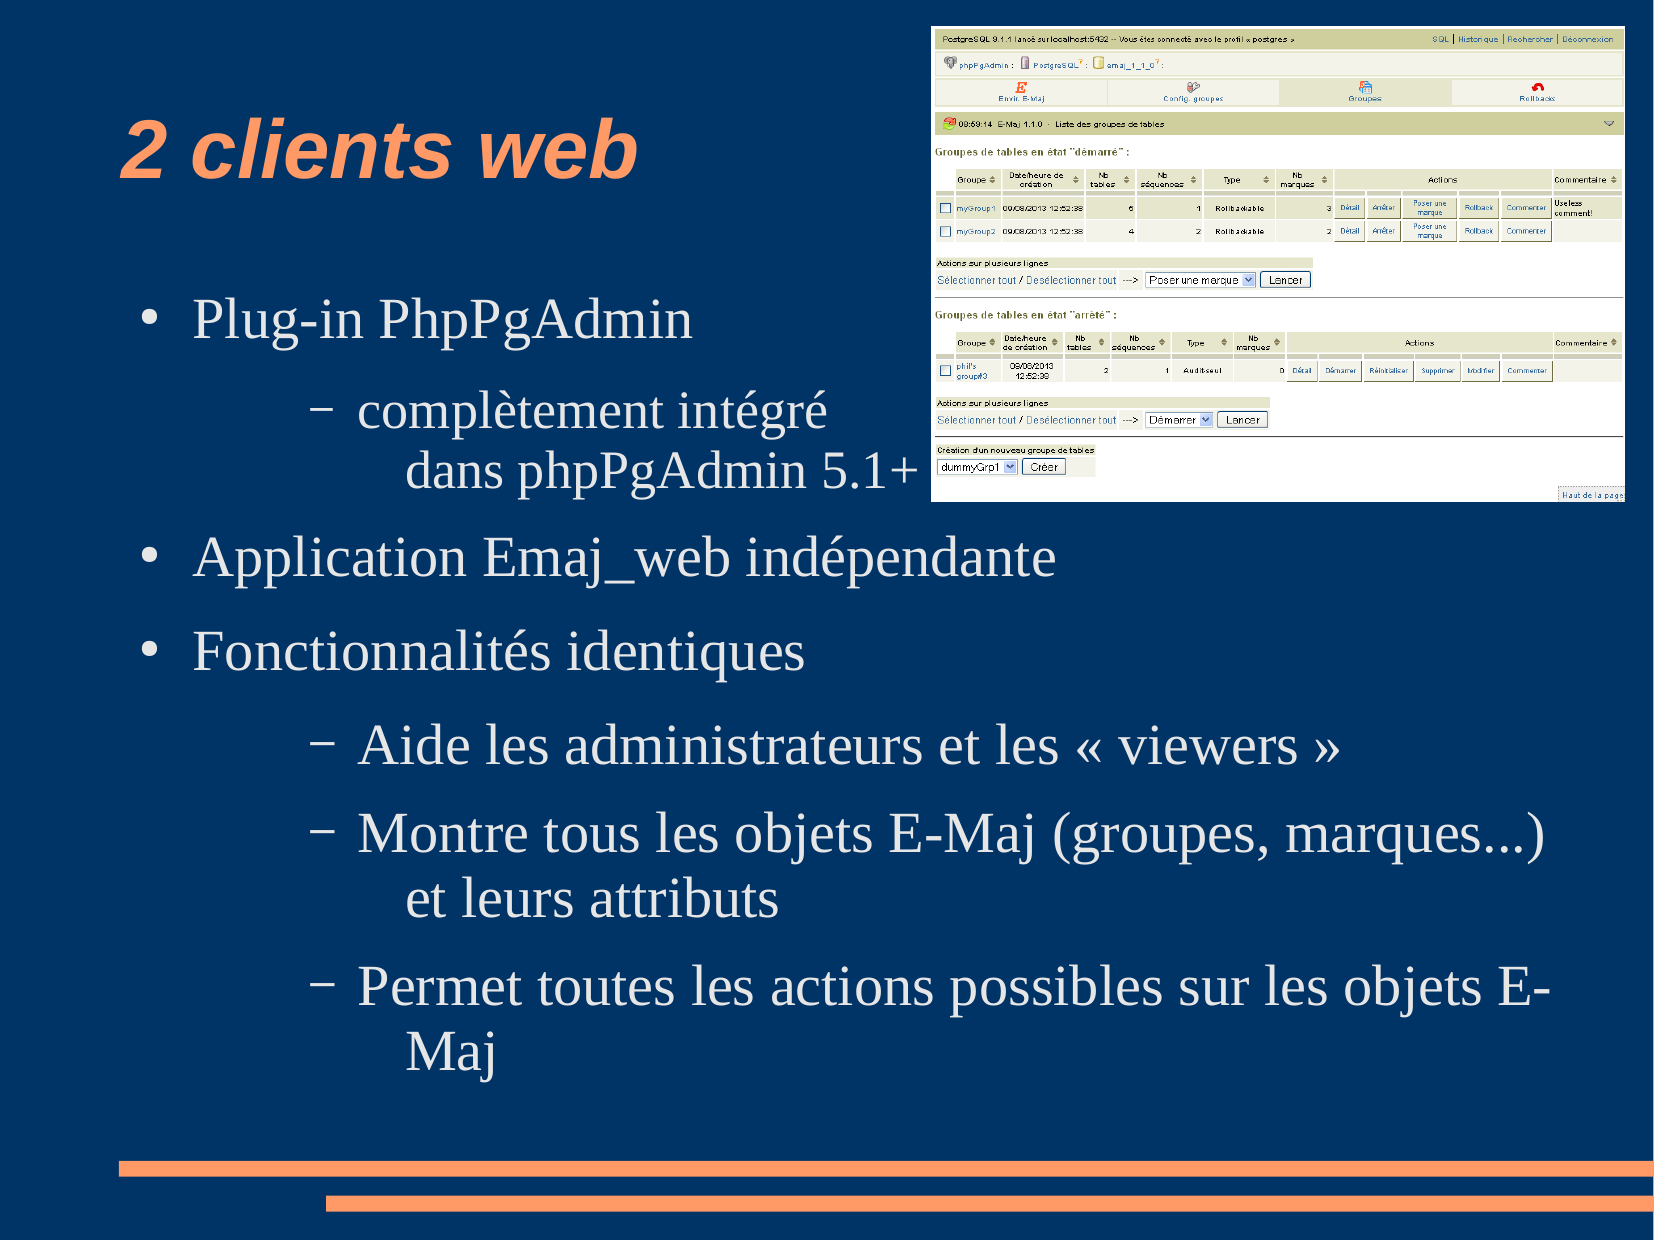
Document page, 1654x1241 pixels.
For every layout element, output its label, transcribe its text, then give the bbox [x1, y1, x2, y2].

title 2 clients web [121, 53, 931, 246]
list Plug-in PhpPgAdmin complètement intégré dans phpPgAdmin 5.1+ Application Emaj_web indépendante Fonctionnalités identiques Aide les administrateurs et les « viewers » Montre tous les objets E-Maj (groupes, marques...) et leurs attributs Permet toutes les actions possibles sur les objets E-Maj [121, 286, 1595, 1083]
picture [931, 26, 1625, 502]
